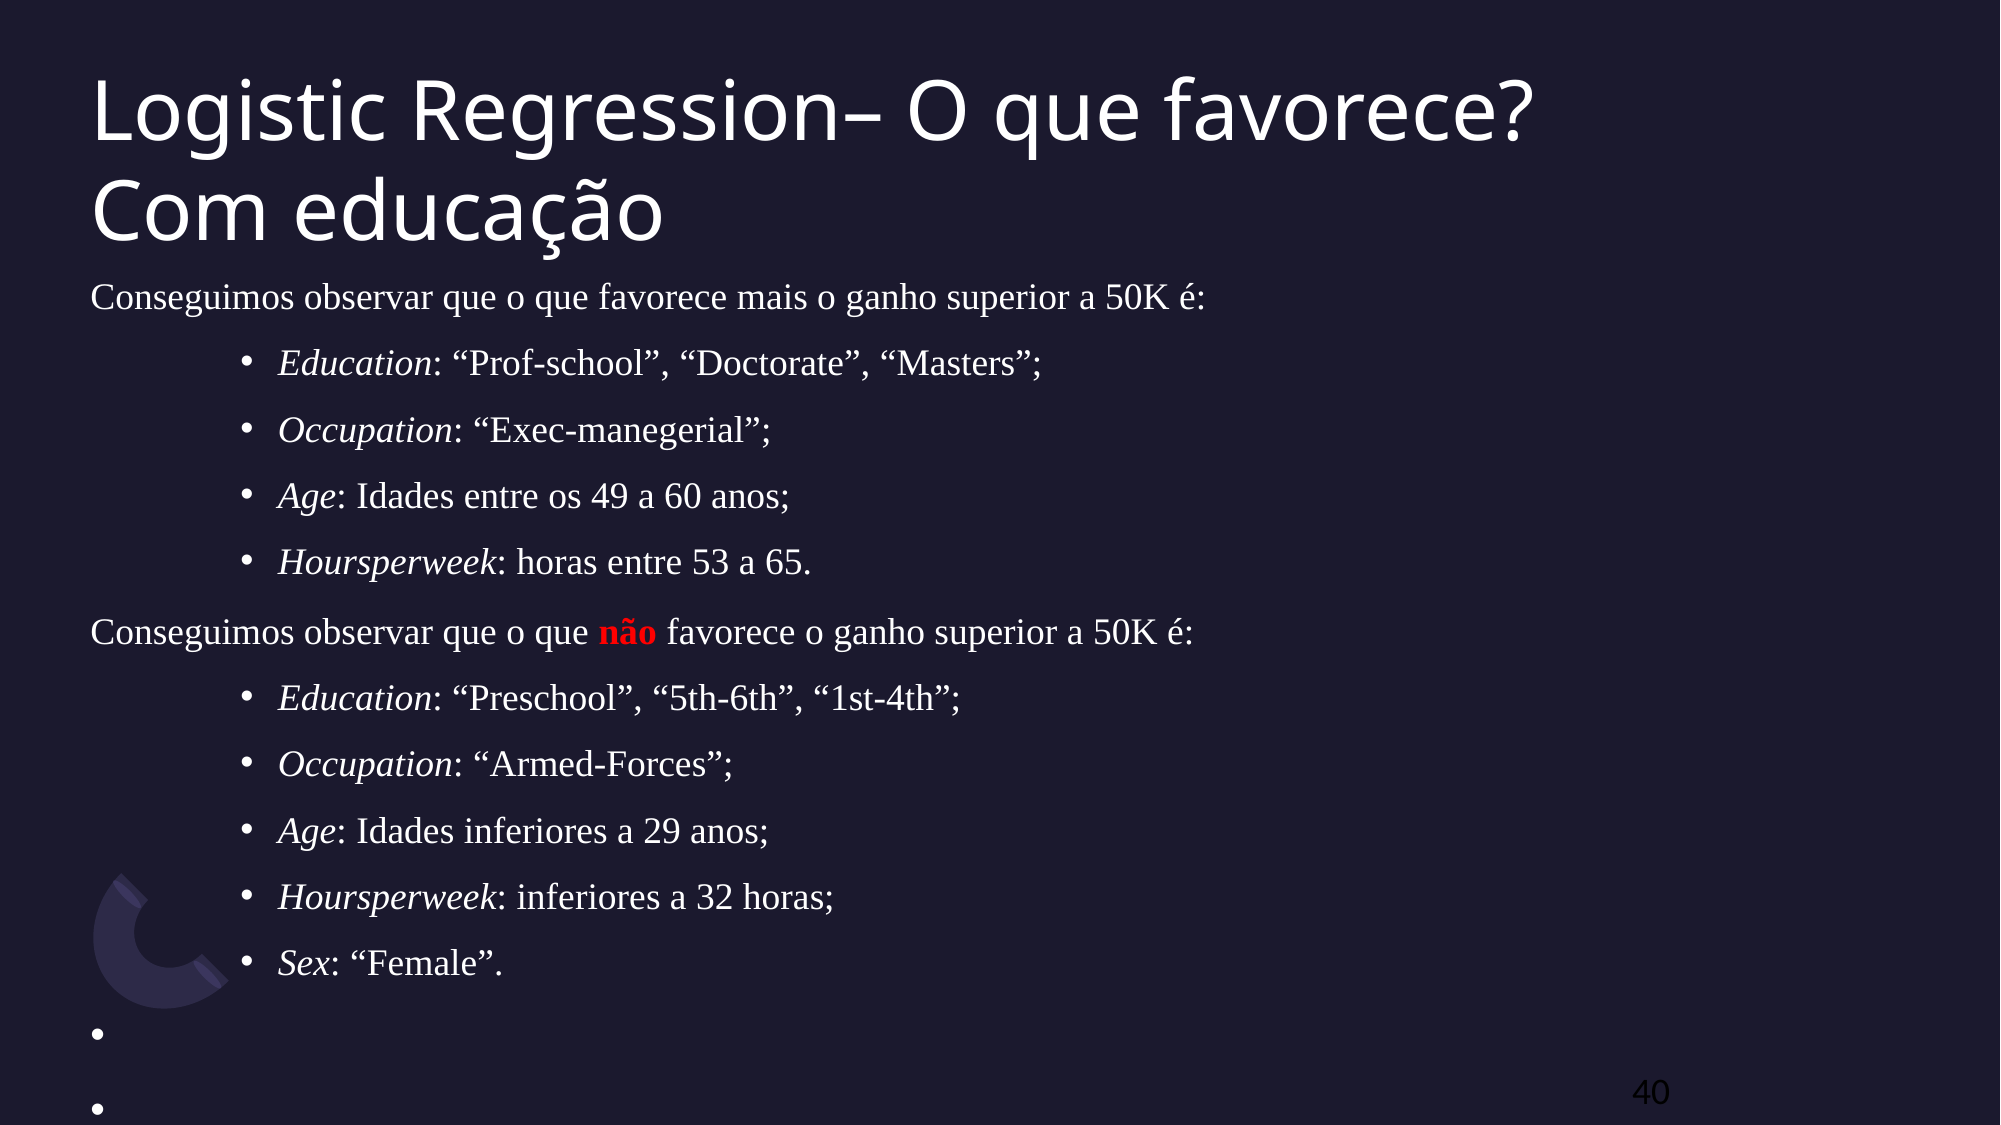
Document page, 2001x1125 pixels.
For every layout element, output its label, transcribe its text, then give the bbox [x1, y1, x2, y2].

title Logistic Regression– O que favorece? Com educação [90, 57, 1910, 231]
list Conseguimos observar que o que favorece mais o ganho superior a 50K é: Education: “Prof-school”, “Doctorate”, “Masters”; Occupation: “Exec-manegerial”; Age: Idades entre os 49 a 60 anos; Hoursperweek: horas entre 53 a 65. Conseguimos observar que o que não favorece o ganho superior a 50K é: Education: “Preschool”, “5th-6th”, “1st-4th”; Occupation: “Armed-Forces”; Age: Idades inferiores a 29 anos; Hoursperweek: inferiores a 32 horas; Sex: “Female”. [90, 267, 1910, 1113]
